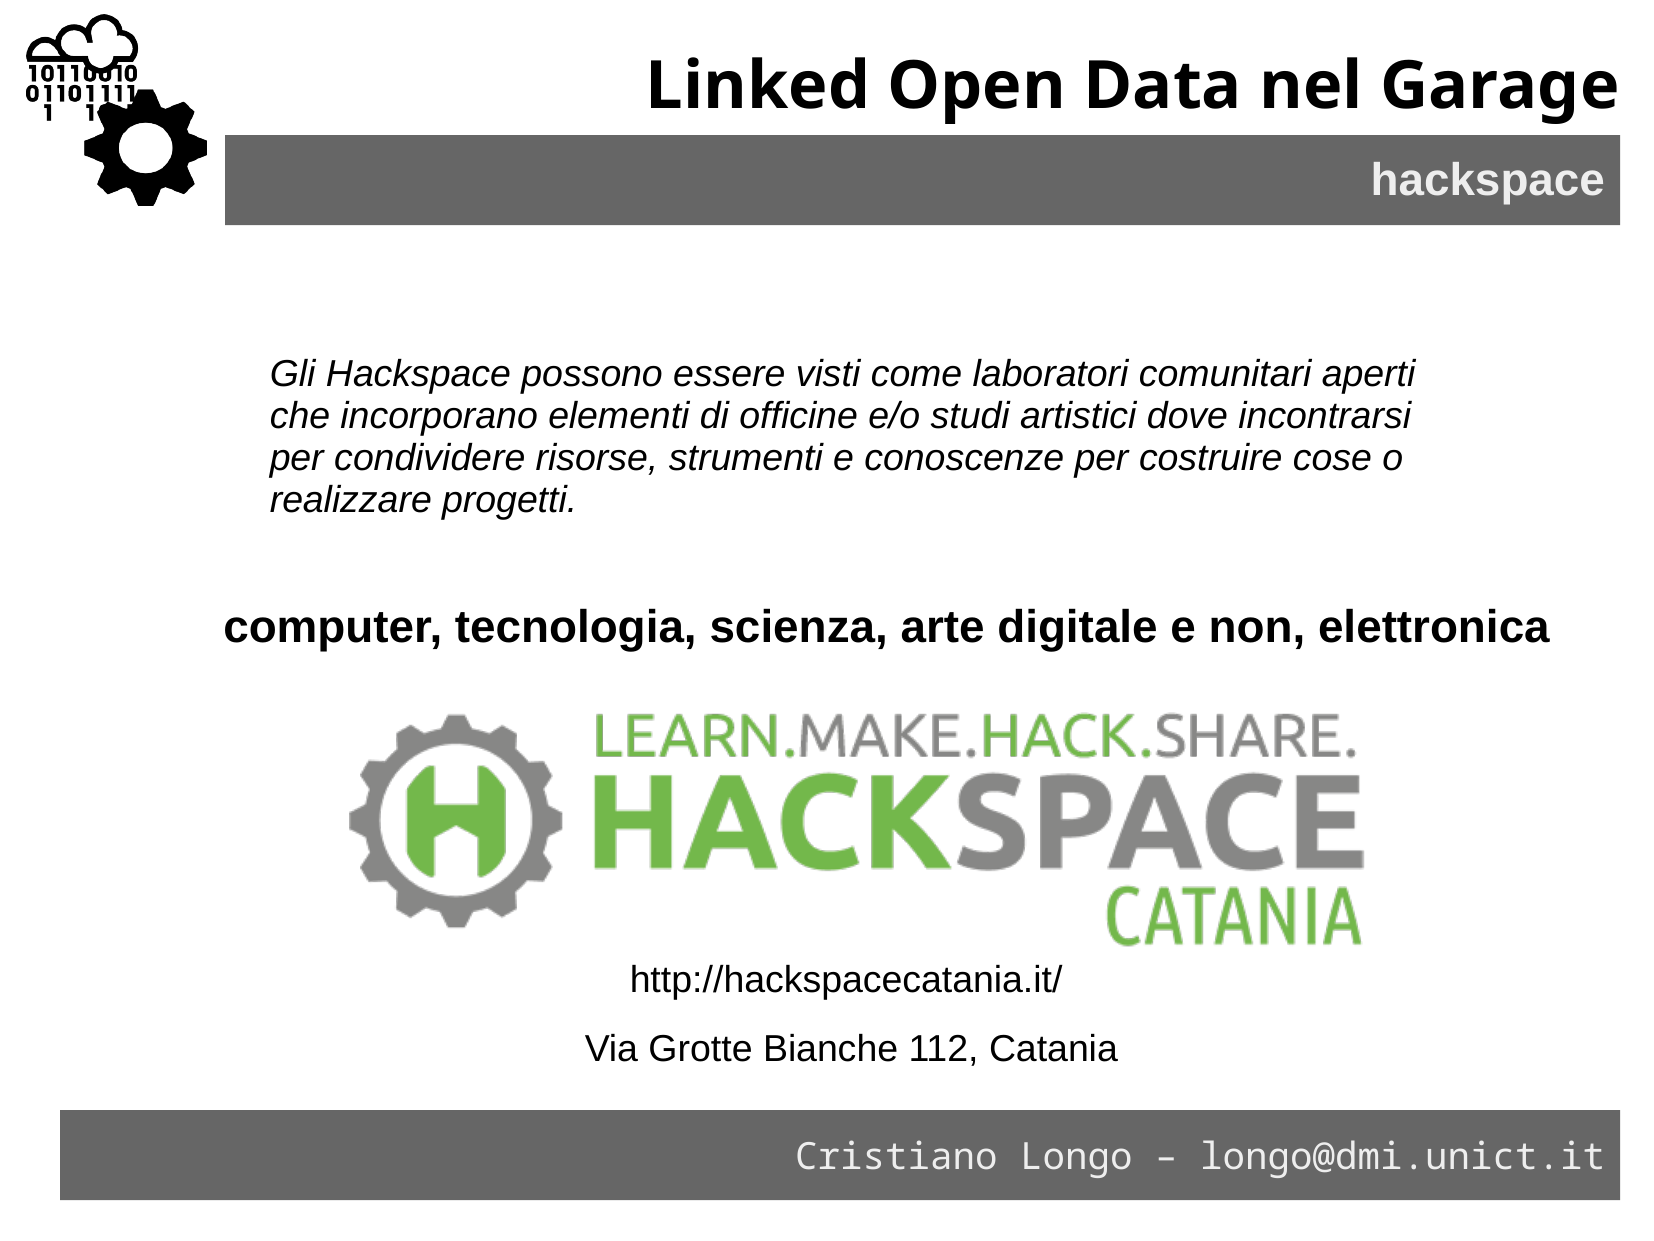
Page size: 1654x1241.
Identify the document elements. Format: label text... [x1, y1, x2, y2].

text_box computer, tecnologia, scienza, arte digitale e non, elettronica [208, 593, 1566, 661]
text_box Via Grotte Bianche 112, Catania [570, 1020, 1141, 1119]
text_box Cristiano Longo – longo@dmi.unict.it [60, 1110, 1621, 1201]
picture [26, 14, 207, 206]
picture [345, 705, 1397, 973]
text_box Linked Open Data nel Garage [285, 30, 1636, 123]
text_box hackspace [225, 135, 1621, 226]
text_box http://hackspacecatania.it/ [615, 951, 1078, 1009]
text_box Gli Hackspace possono essere visti come laboratori comunitari aperti che incorporano elementi di officine e/o studi artistici dove incontrarsi per condividere risorse, strumenti e conoscenze per costruire cose o realizzare progetti. [255, 345, 1486, 571]
